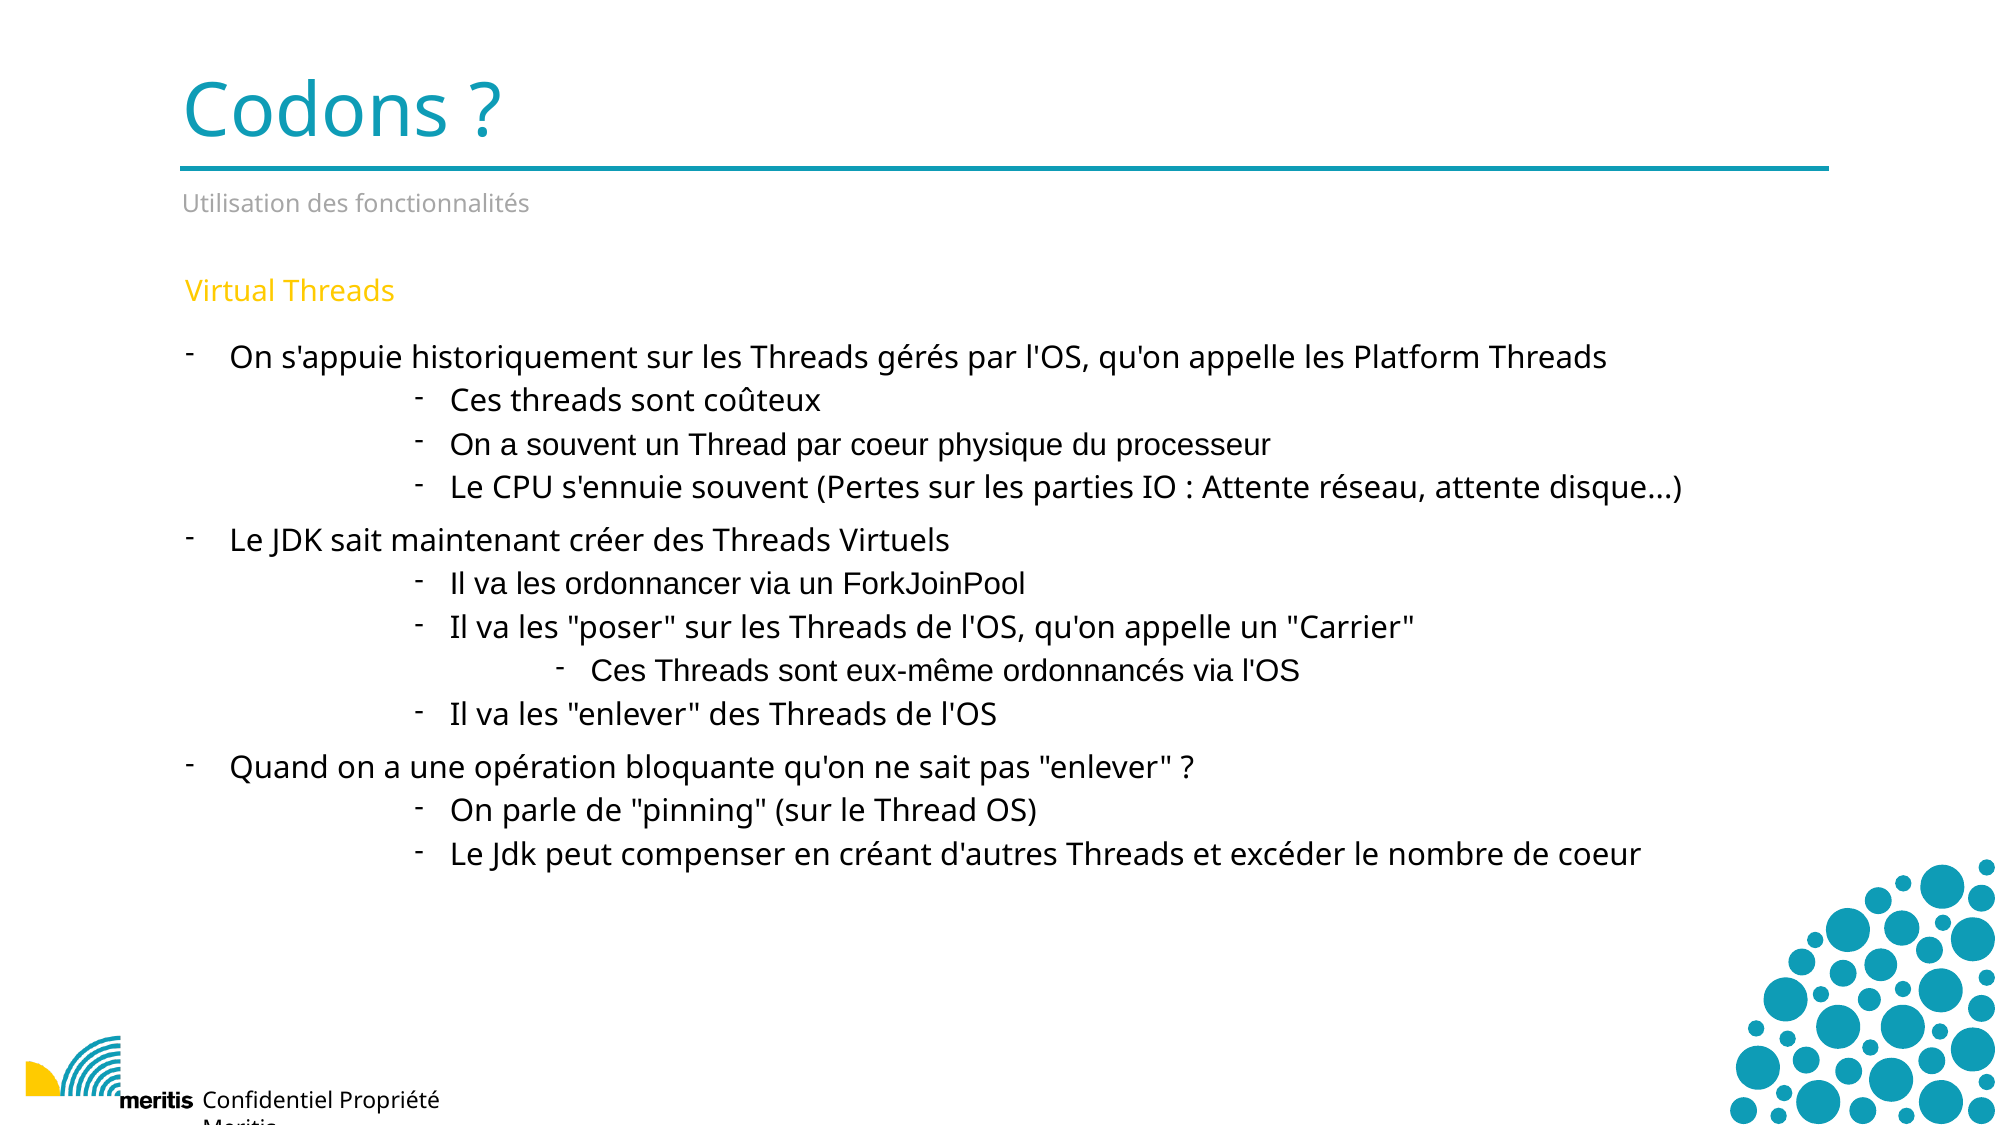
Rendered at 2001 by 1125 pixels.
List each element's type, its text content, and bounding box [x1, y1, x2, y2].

list Codons ? [167, 64, 1830, 180]
list On s'appuie historiquement sur les Threads gérés par l'OS, qu'on appelle les Platform Threads Ces threads sont coûteux On a souvent un Thread par coeur physique du processeur Le CPU s'ennuie souvent (Pertes sur les parties IO : Attente réseau, attente disque...) Le JDK sait maintenant créer des Threads Virtuels Il va les ordonnancer via un ForkJoinPool Il va les "poser" sur les Threads de l'OS, qu'on appelle un "Carrier" Ces Threads sont eux-même ordonnancés via l'OS Il va les "enlever" des Threads de l'OS Quand on a une opération bloquante qu'on ne sait pas "enlever" ? On parle de "pinning" (sur le Thread OS) Le Jdk peut compenser en créant d'autres Threads et excéder le nombre de coeur [170, 333, 1705, 952]
list Virtual Threads [169, 268, 967, 316]
list Utilisation des fonctionnalités [166, 183, 1830, 237]
